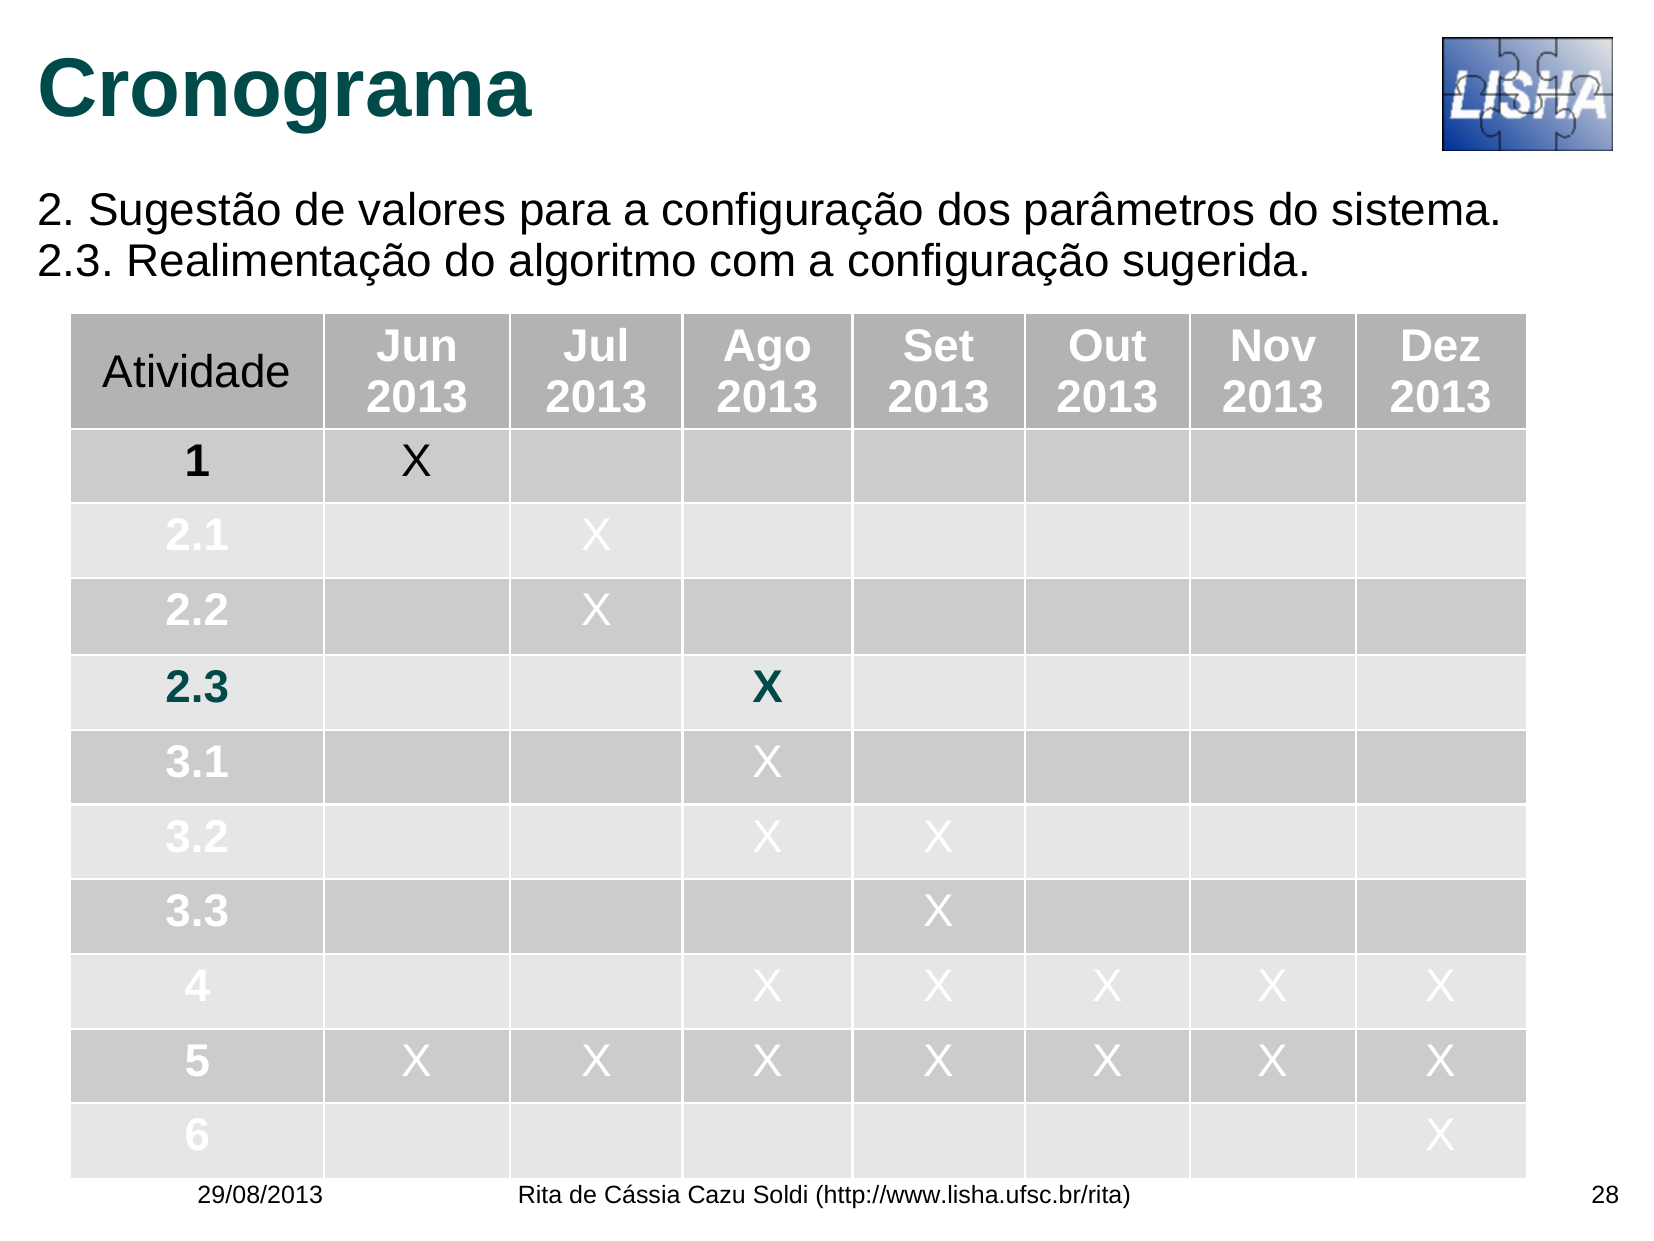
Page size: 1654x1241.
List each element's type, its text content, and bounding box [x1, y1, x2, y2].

table_cell [684, 1104, 851, 1178]
table_cell [684, 880, 851, 953]
table_cell [684, 504, 851, 577]
table_cell [325, 504, 509, 577]
table_cell [325, 955, 509, 1028]
table_cell [511, 955, 681, 1028]
table_cell [1026, 504, 1189, 577]
table_cell [1026, 731, 1189, 803]
table_cell [1357, 656, 1526, 729]
table_cell [1357, 504, 1526, 577]
table_cell X [1357, 1104, 1526, 1178]
table_cell X [854, 1030, 1024, 1102]
table_cell 6 [71, 1104, 323, 1178]
table_cell 1 [71, 430, 323, 502]
list 2. Sugestão de valores para a configuração dos parâmetros do sistema. 2.3. Realimentação do algoritmo com a configuração sugerida. [37, 183, 1613, 298]
table_cell 4 [71, 955, 323, 1028]
table_cell [511, 731, 681, 803]
table_cell [511, 656, 681, 729]
title Cronograma [37, 37, 1426, 151]
table_cell X [1191, 1030, 1355, 1102]
table_cell X [684, 656, 851, 729]
table_cell [1026, 880, 1189, 953]
table_cell [511, 430, 681, 502]
table_cell [1026, 579, 1189, 654]
table_cell X [684, 731, 851, 803]
table_cell [1357, 430, 1526, 502]
table_cell [854, 731, 1024, 803]
table_cell [325, 656, 509, 729]
table_header Out 2013 [1026, 314, 1189, 428]
table_cell X [1026, 1030, 1189, 1102]
table_header Dez 2013 [1357, 314, 1526, 428]
table_cell X [325, 430, 509, 502]
table_cell [1357, 880, 1526, 953]
table_cell [854, 656, 1024, 729]
table_cell X [854, 880, 1024, 953]
table_cell X [1357, 1030, 1526, 1102]
table_cell 2.3 [71, 656, 323, 729]
table_cell [511, 880, 681, 953]
table_cell [1026, 1104, 1189, 1178]
table_cell [1191, 880, 1355, 953]
table_cell [684, 430, 851, 502]
table_cell X [684, 1030, 851, 1102]
table_cell [1191, 656, 1355, 729]
table_cell X [511, 1030, 681, 1102]
table_cell [1026, 430, 1189, 502]
table_cell 3.1 [71, 731, 323, 803]
table_header Ago 2013 [684, 314, 851, 428]
table_cell [1191, 1104, 1355, 1178]
table_cell X [1357, 955, 1526, 1028]
table_cell [1357, 731, 1526, 803]
table_header Nov 2013 [1191, 314, 1355, 428]
table_cell 2.1 [71, 504, 323, 577]
table_cell [1026, 656, 1189, 729]
table_cell [1191, 504, 1355, 577]
table_header Jun 2013 [325, 314, 509, 428]
table_cell 3.2 [71, 806, 323, 878]
table_cell [1191, 430, 1355, 502]
table_cell [511, 1104, 681, 1178]
table_cell [325, 880, 509, 953]
table_cell X [1026, 955, 1189, 1028]
table_cell X [684, 806, 851, 878]
table_cell 3.3 [71, 880, 323, 953]
picture [1442, 37, 1613, 151]
table_cell 2.2 [71, 579, 323, 654]
table_cell X [854, 806, 1024, 878]
table_cell X [684, 955, 851, 1028]
table_cell [1357, 579, 1526, 654]
table_cell [511, 806, 681, 878]
table_cell [854, 430, 1024, 502]
table_header Set 2013 [854, 314, 1024, 428]
table_cell [854, 579, 1024, 654]
table_cell [854, 1104, 1024, 1178]
table_cell [325, 579, 509, 654]
table_header Atividade [71, 314, 323, 428]
table_cell [325, 731, 509, 803]
table_cell [1026, 806, 1189, 878]
table_cell [684, 579, 851, 654]
table_cell X [511, 579, 681, 654]
table_cell [1191, 731, 1355, 803]
table_cell [325, 1104, 509, 1178]
table_cell [1357, 806, 1526, 878]
table_cell X [325, 1030, 509, 1102]
table_cell [325, 806, 509, 878]
table_header Jul 2013 [511, 314, 681, 428]
table_cell [1191, 579, 1355, 654]
table_cell X [511, 504, 681, 577]
table_cell X [1191, 955, 1355, 1028]
table_cell X [854, 955, 1024, 1028]
table_cell [1191, 806, 1355, 878]
table_cell 5 [71, 1030, 323, 1102]
table_cell [854, 504, 1024, 577]
